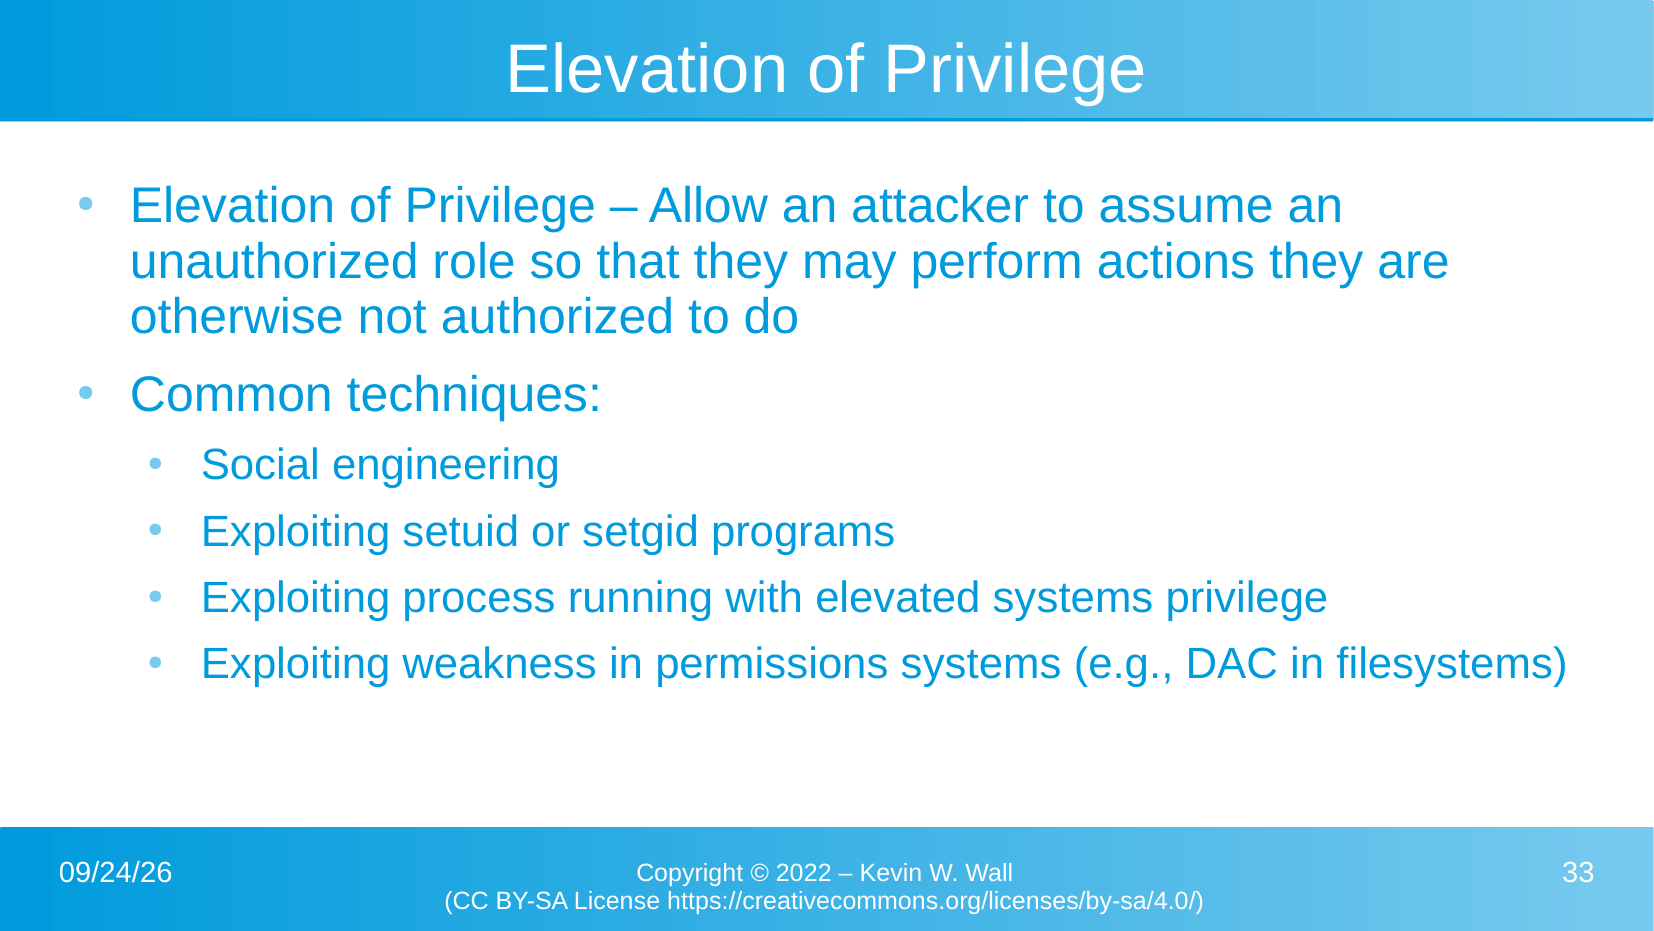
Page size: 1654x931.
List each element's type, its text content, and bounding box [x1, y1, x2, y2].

list Elevation of Privilege – Allow an attacker to assume an unauthorized role so that they may perform actions they are otherwise not authorized to do Common techniques: Social engineering Exploiting setuid or setgid programs Exploiting process running with elevated systems privilege Exploiting weakness in permissions systems (e.g., DAC in filesystems) [59, 177, 1595, 768]
title Elevation of Privilege [59, 29, 1595, 108]
